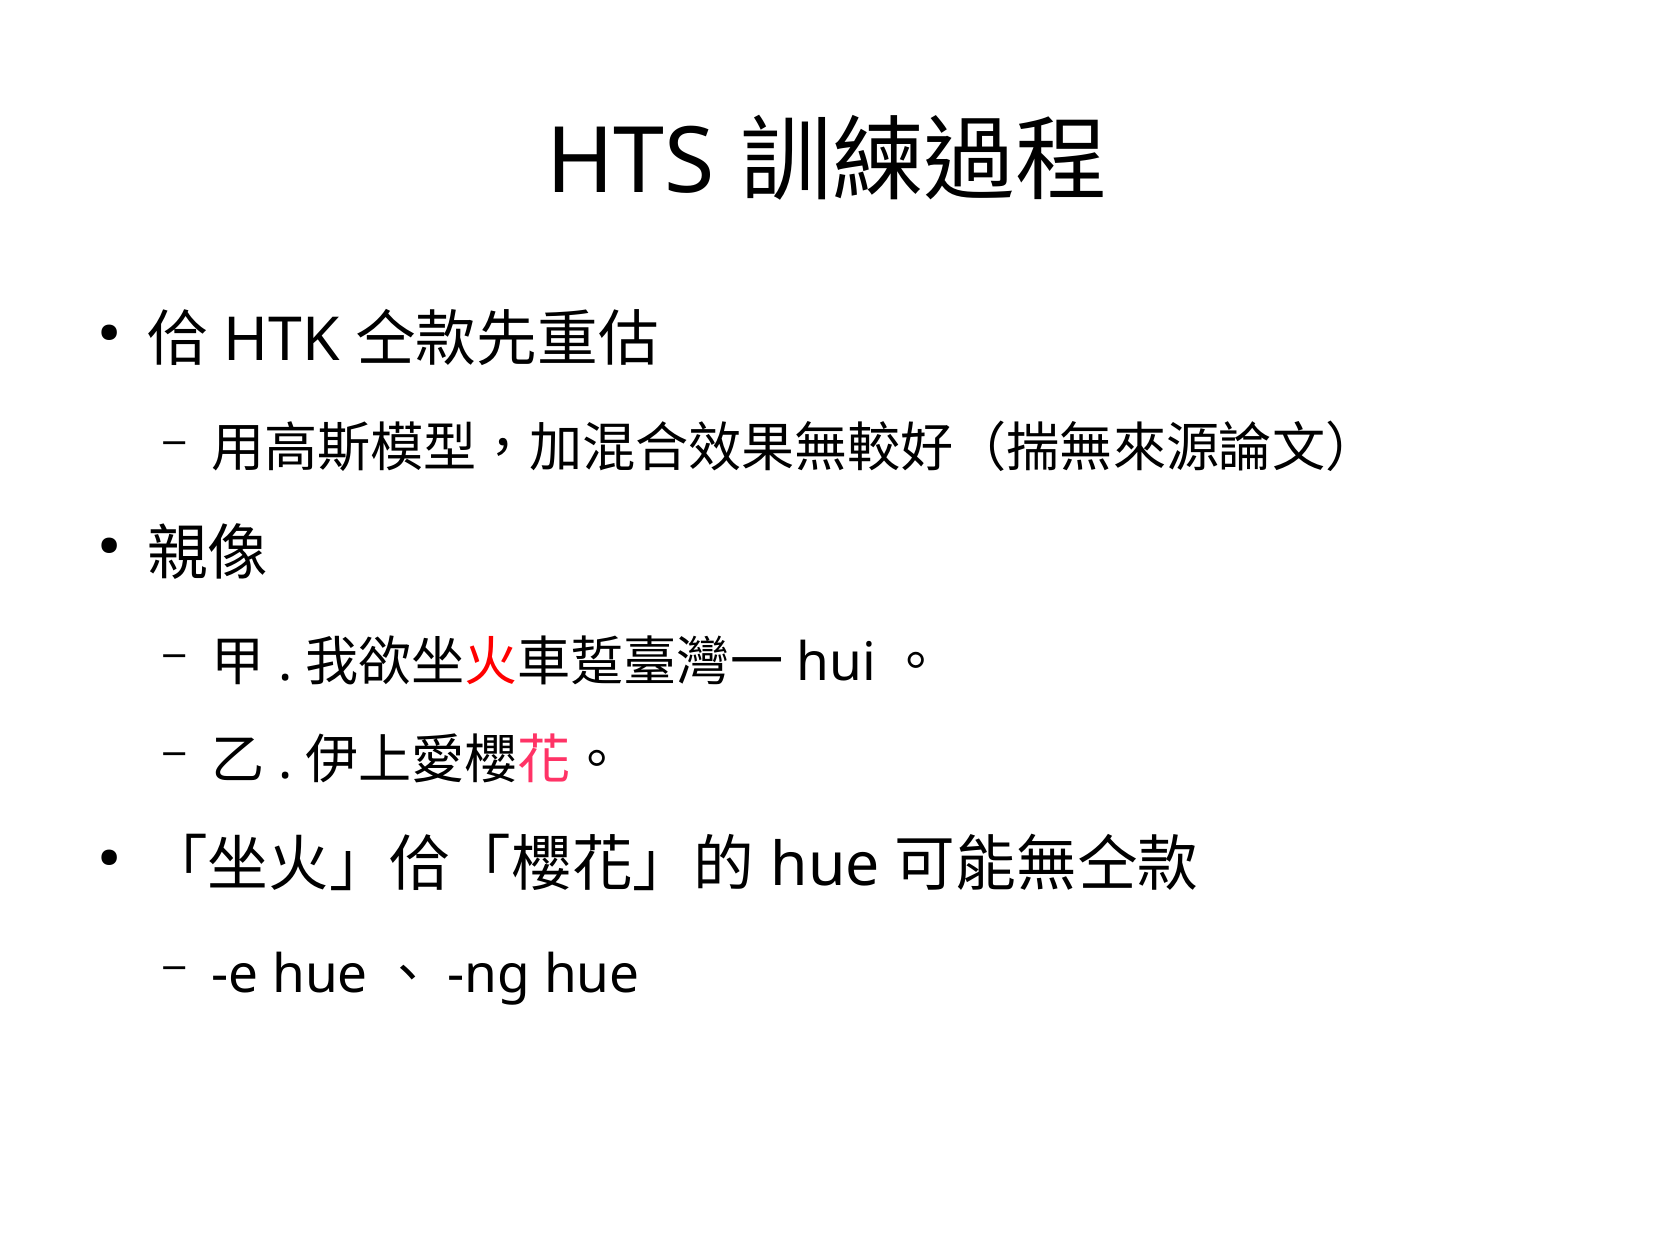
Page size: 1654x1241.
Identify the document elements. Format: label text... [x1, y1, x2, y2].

list 佮HTK仝款先重估 用高斯模型，加混合效果無較好（揣無來源論文） 親像 甲.我欲坐火車踅臺灣一hui。 乙.伊上愛櫻花。 「坐火」佮「櫻花」的hue可能無仝款 -e hue、-ng hue [82, 290, 1538, 1010]
title HTS訓練過程 [82, 49, 1571, 257]
